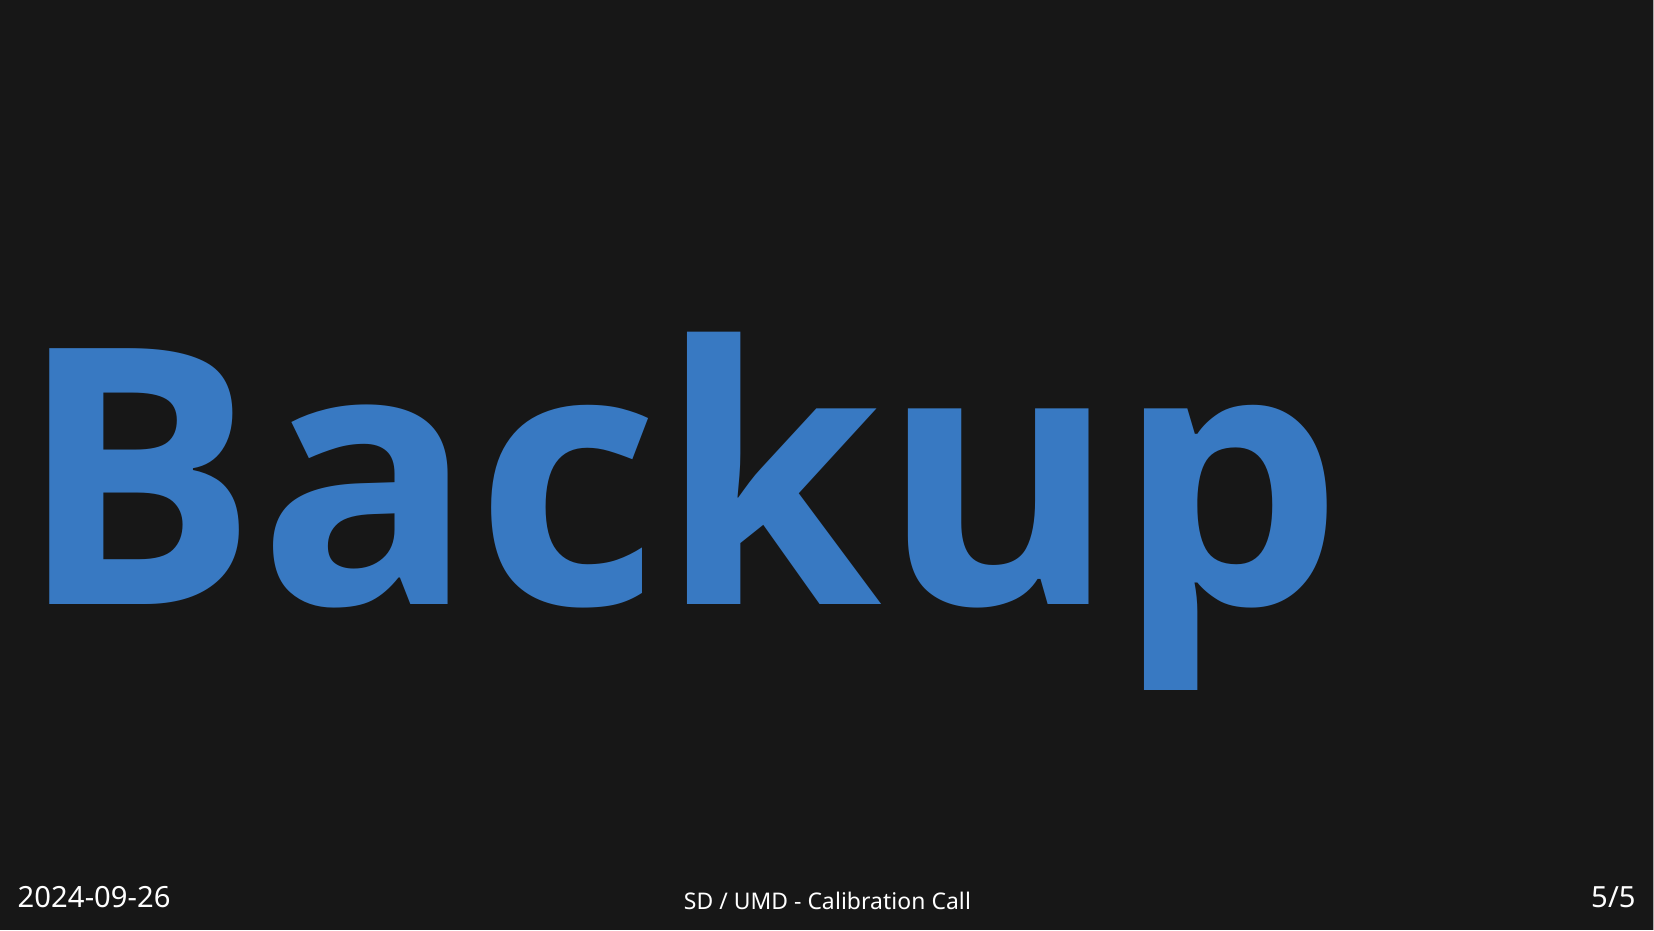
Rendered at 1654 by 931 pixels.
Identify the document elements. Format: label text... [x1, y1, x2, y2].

title Backup [18, 221, 1632, 710]
